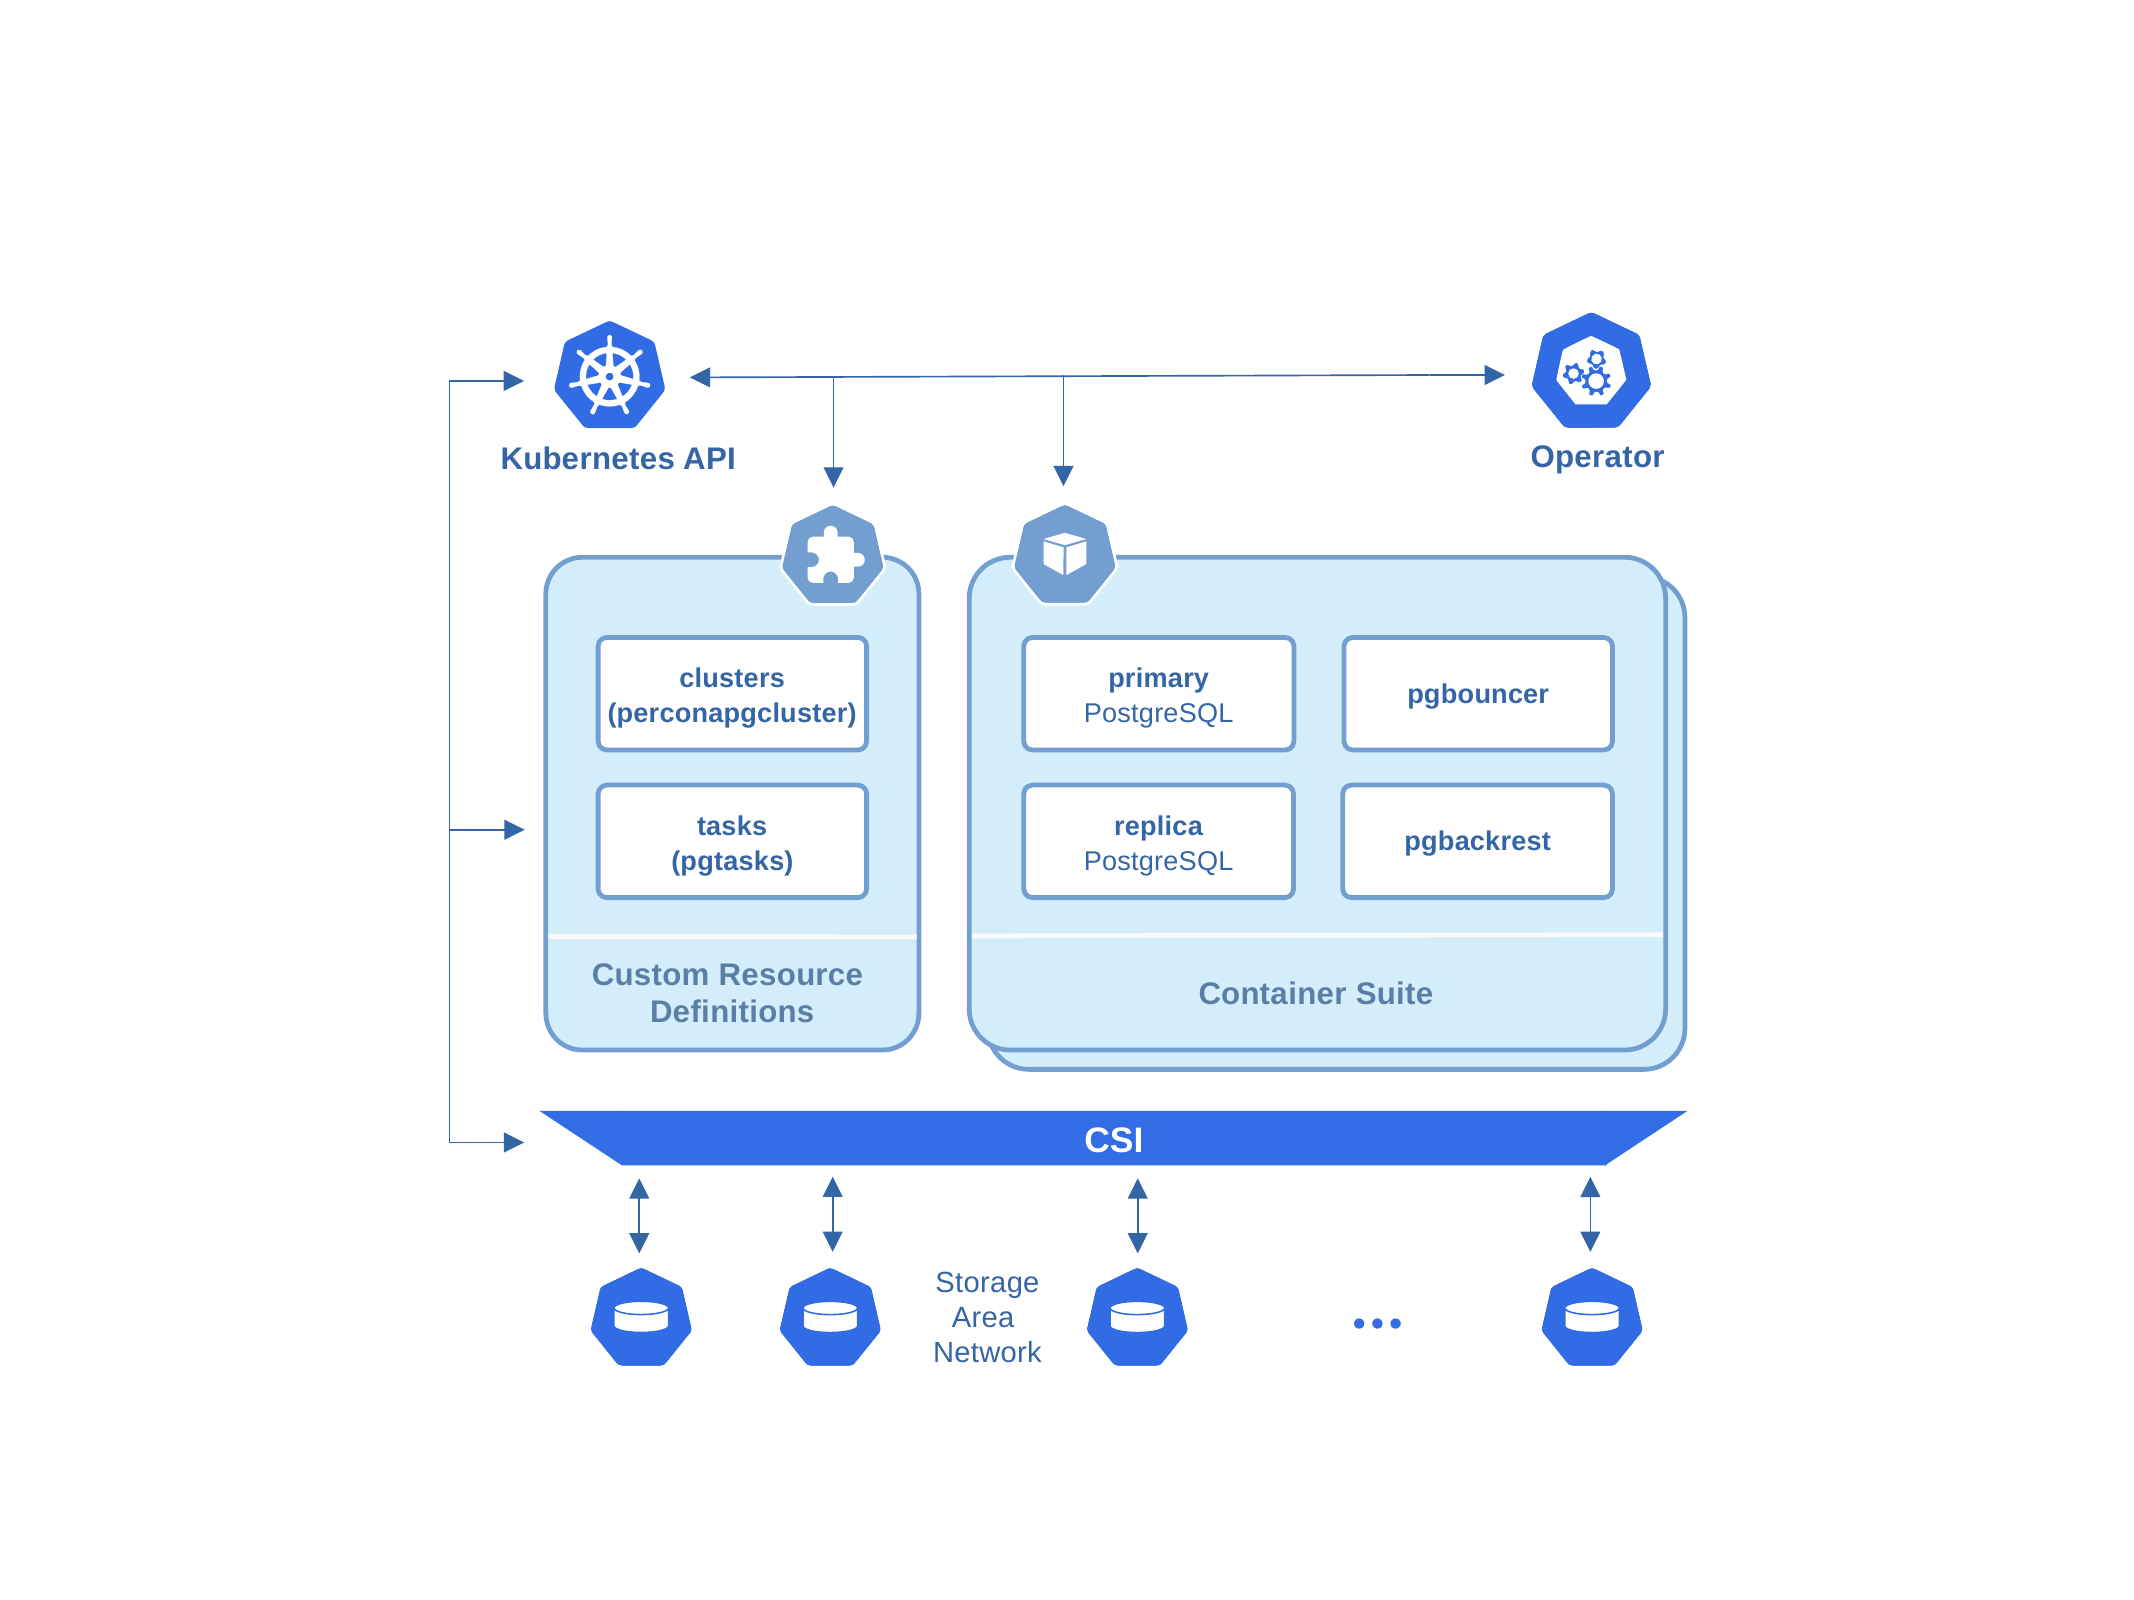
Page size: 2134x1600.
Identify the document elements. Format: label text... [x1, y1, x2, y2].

text_box Custom Resource Definitions [544, 945, 920, 1038]
text_box pgbouncer [1344, 637, 1613, 751]
picture [777, 1265, 884, 1369]
text_box tasks (pgtasks) [598, 785, 867, 898]
picture [1084, 1265, 1191, 1369]
text_box Storage Area Network [849, 1254, 1126, 1377]
picture [551, 318, 670, 433]
text_box primary PostgreSQL [1023, 637, 1294, 751]
picture [588, 1265, 695, 1369]
text_box [412, 299, 1725, 1382]
text_box Kubernetes API [492, 429, 745, 485]
picture [1528, 309, 1655, 432]
picture [1011, 502, 1119, 606]
text_box Operator [1522, 428, 1674, 483]
text_box pgbackrest [1342, 785, 1613, 898]
picture [1538, 1265, 1646, 1369]
picture [779, 502, 887, 606]
text_box Container Suite [1019, 964, 1613, 1019]
text_box replica PostgreSQL [1023, 785, 1294, 898]
text_box CSI [621, 1110, 1604, 1166]
text_box clusters (perconapgcluster) [598, 637, 867, 751]
